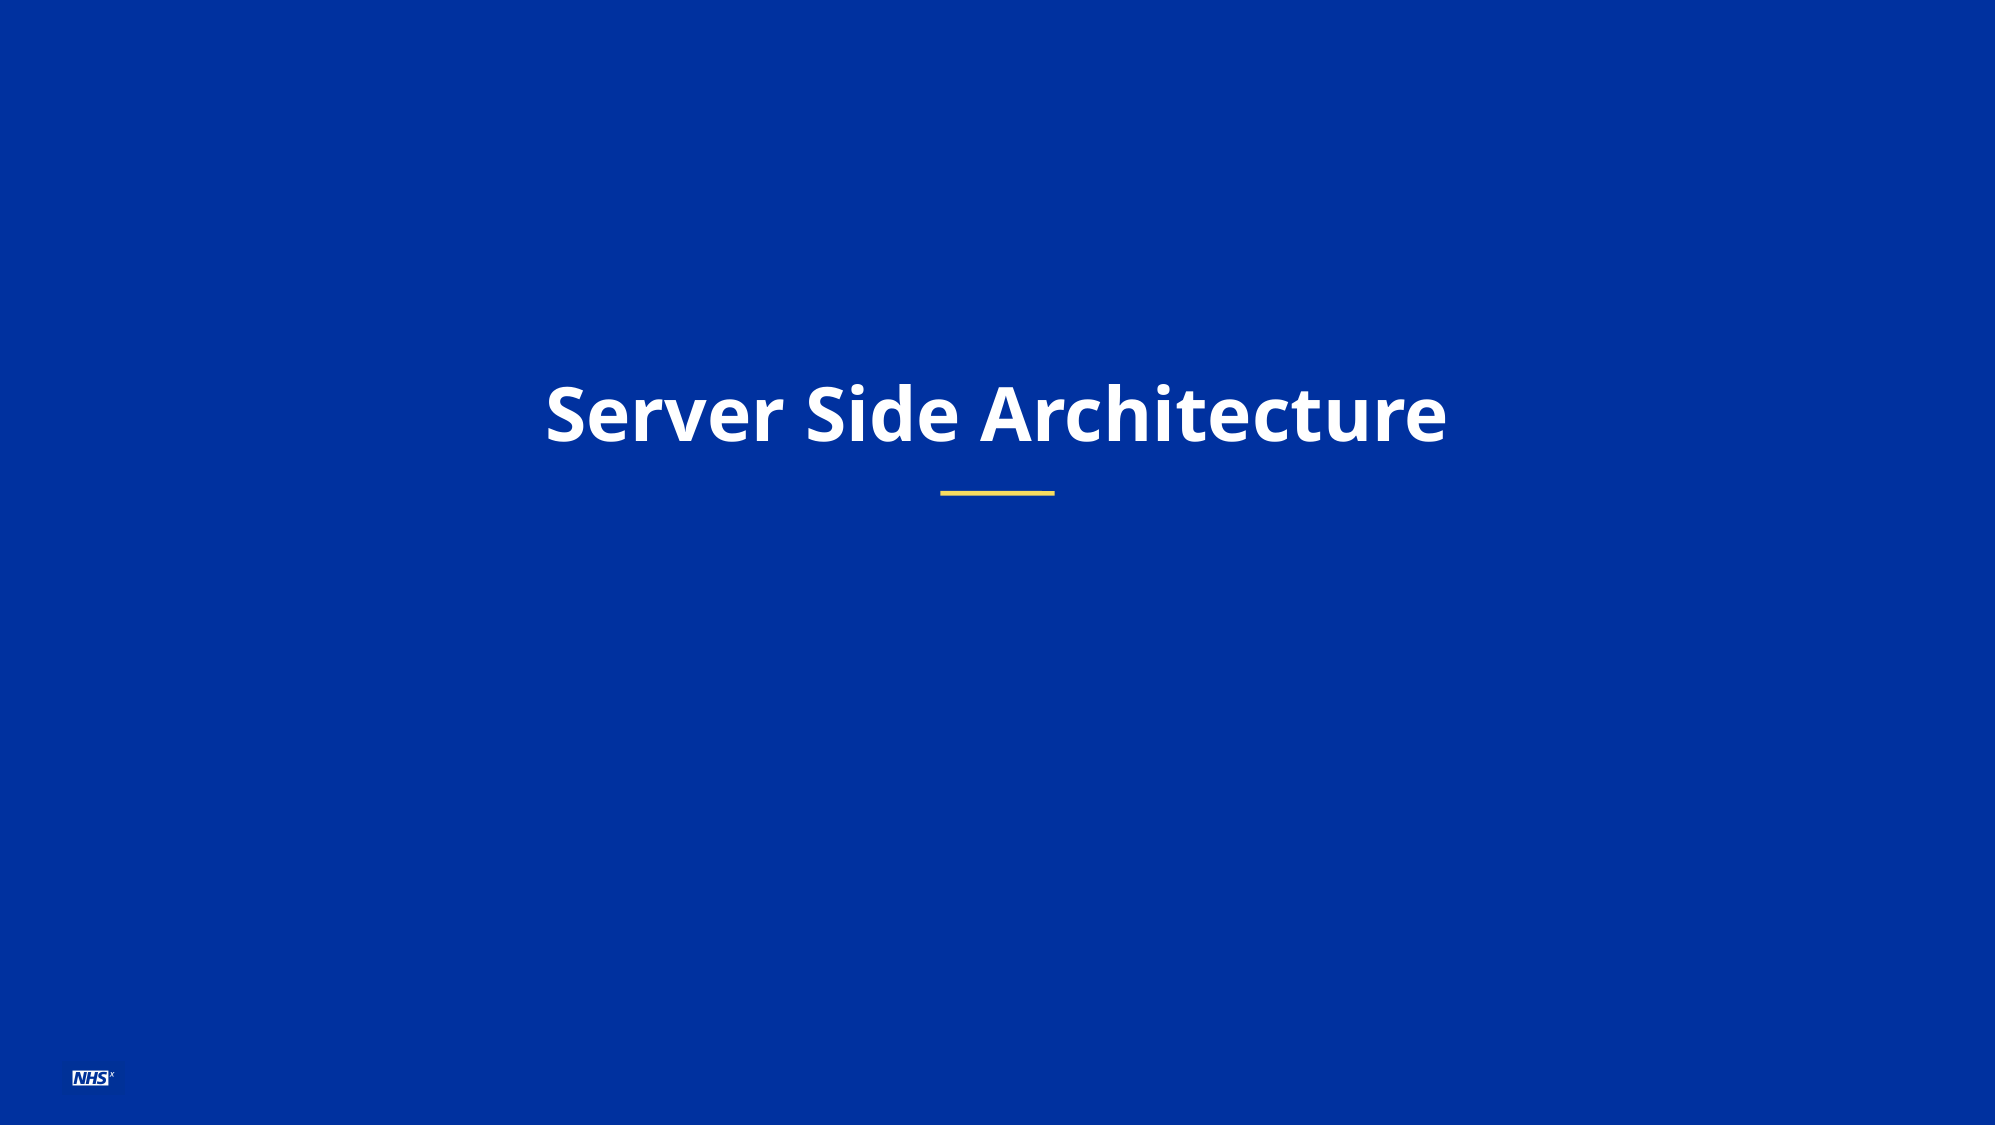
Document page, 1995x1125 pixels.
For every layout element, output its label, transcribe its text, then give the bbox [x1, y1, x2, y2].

picture [62, 1061, 125, 1095]
subtitle Server Side Architecture [379, 393, 1616, 477]
